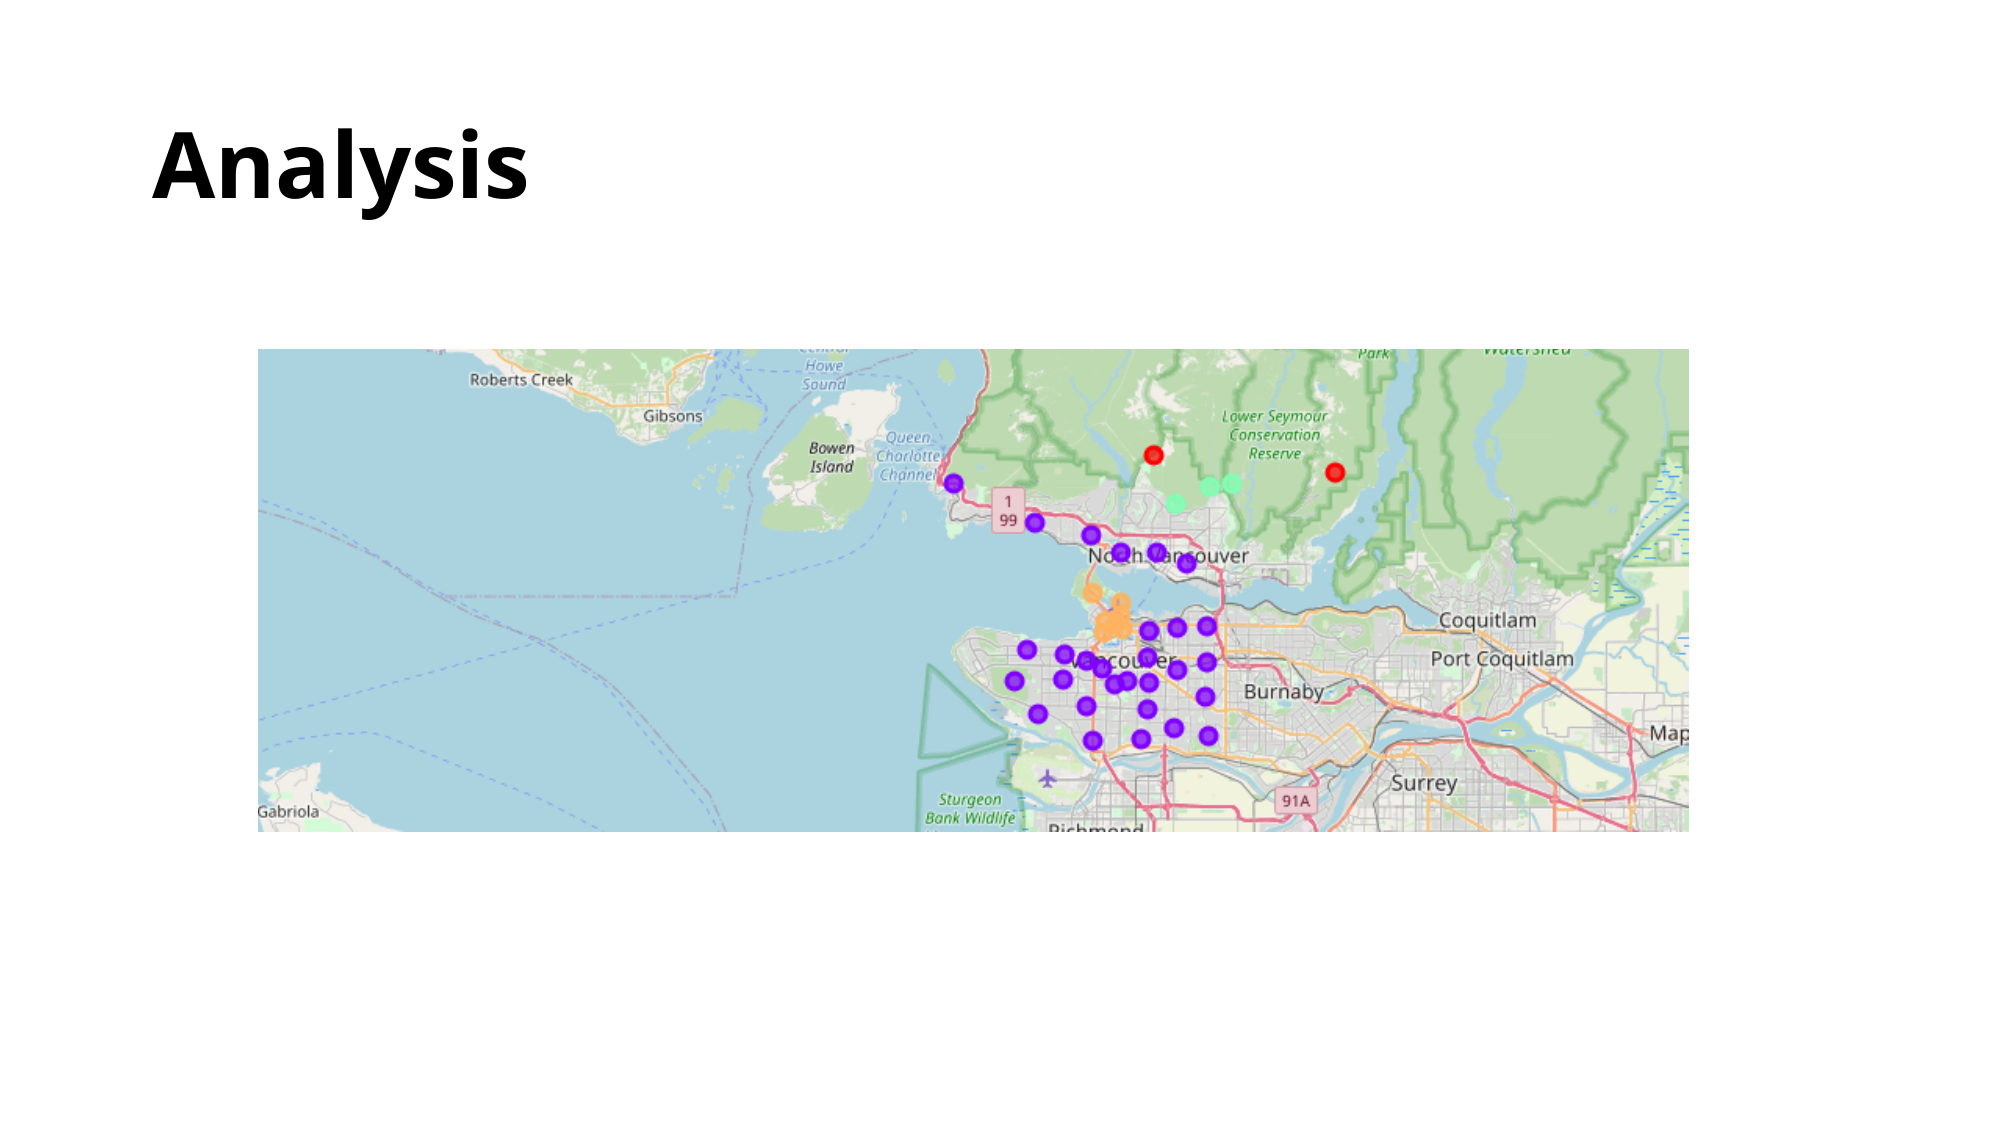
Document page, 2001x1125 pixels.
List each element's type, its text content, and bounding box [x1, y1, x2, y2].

title Analysis [137, 59, 1863, 278]
picture [258, 349, 1689, 832]
